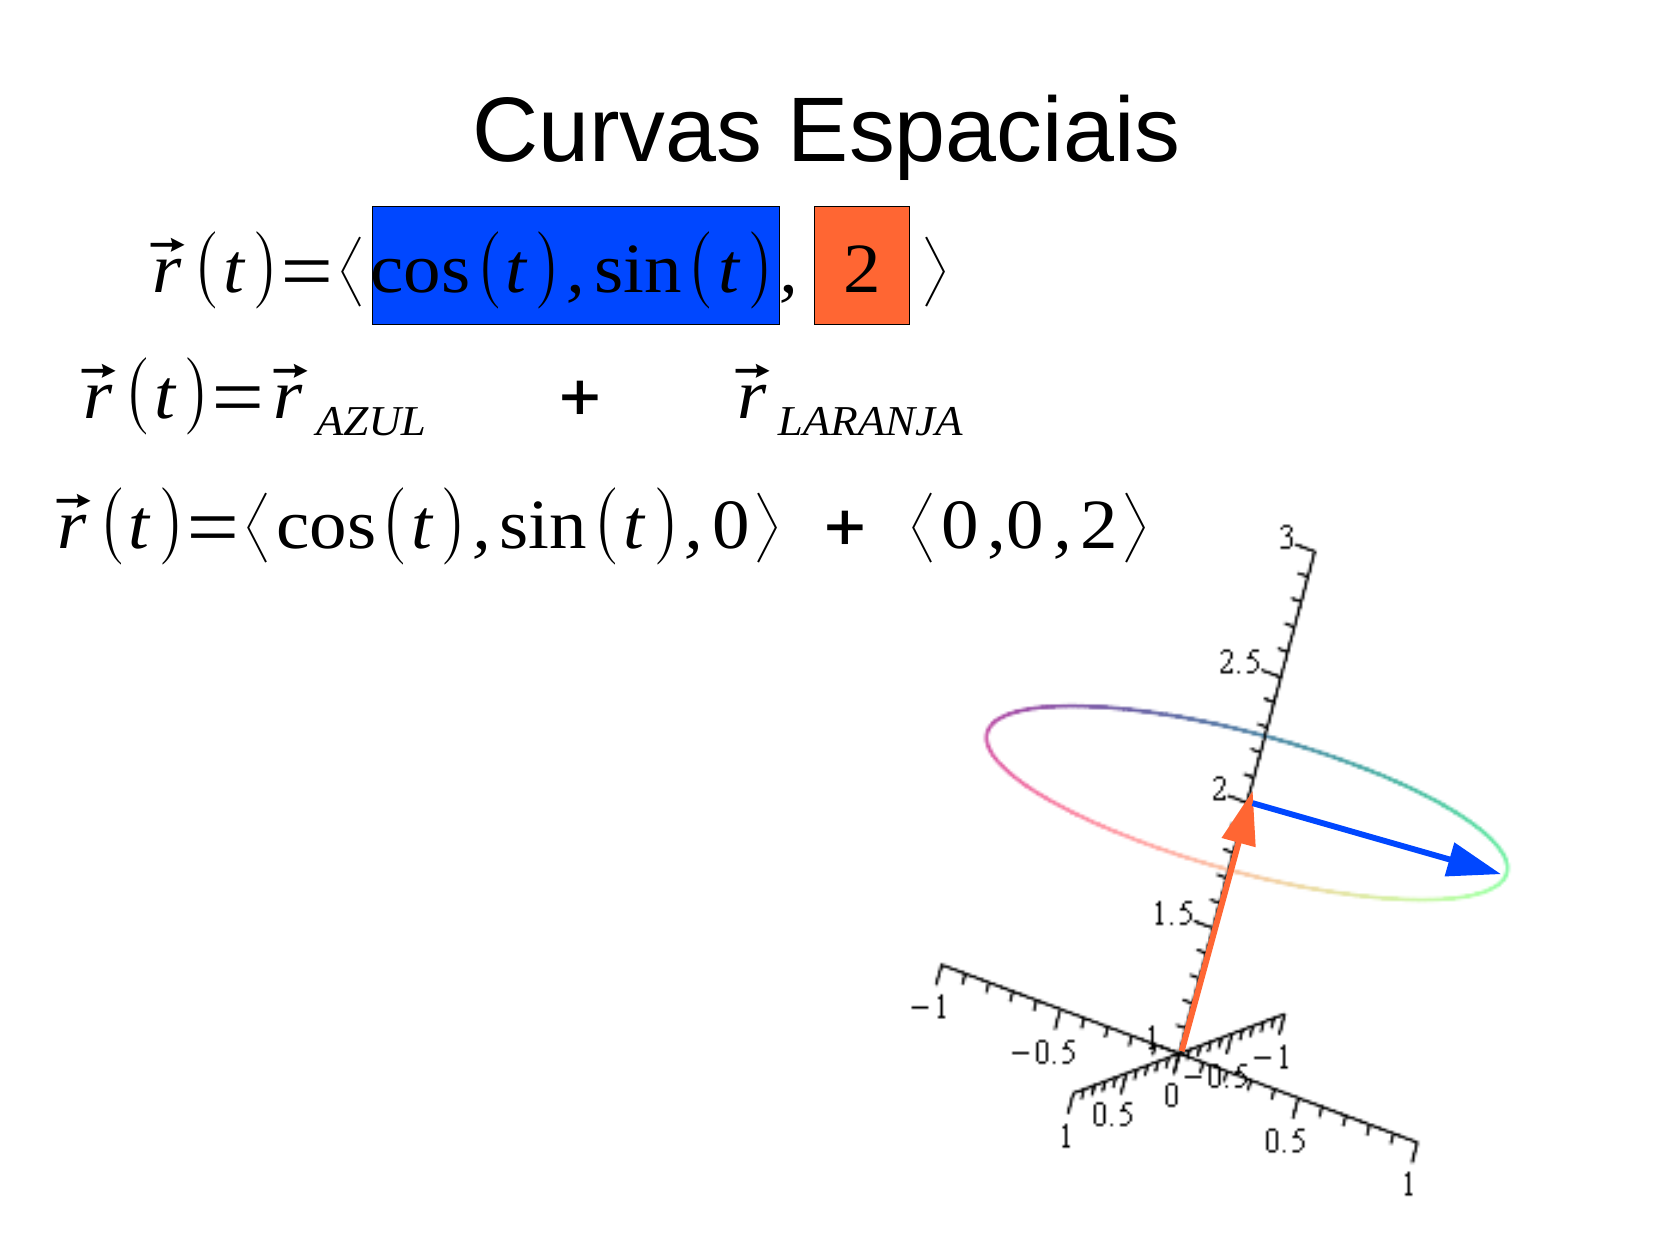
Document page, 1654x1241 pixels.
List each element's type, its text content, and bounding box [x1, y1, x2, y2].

picture [862, 425, 1643, 1237]
chart [72, 354, 972, 445]
text_box [814, 313, 910, 325]
chart [47, 484, 1156, 569]
text_box [372, 313, 780, 325]
chart [141, 228, 956, 313]
title Curvas Espaciais [82, 25, 1571, 233]
